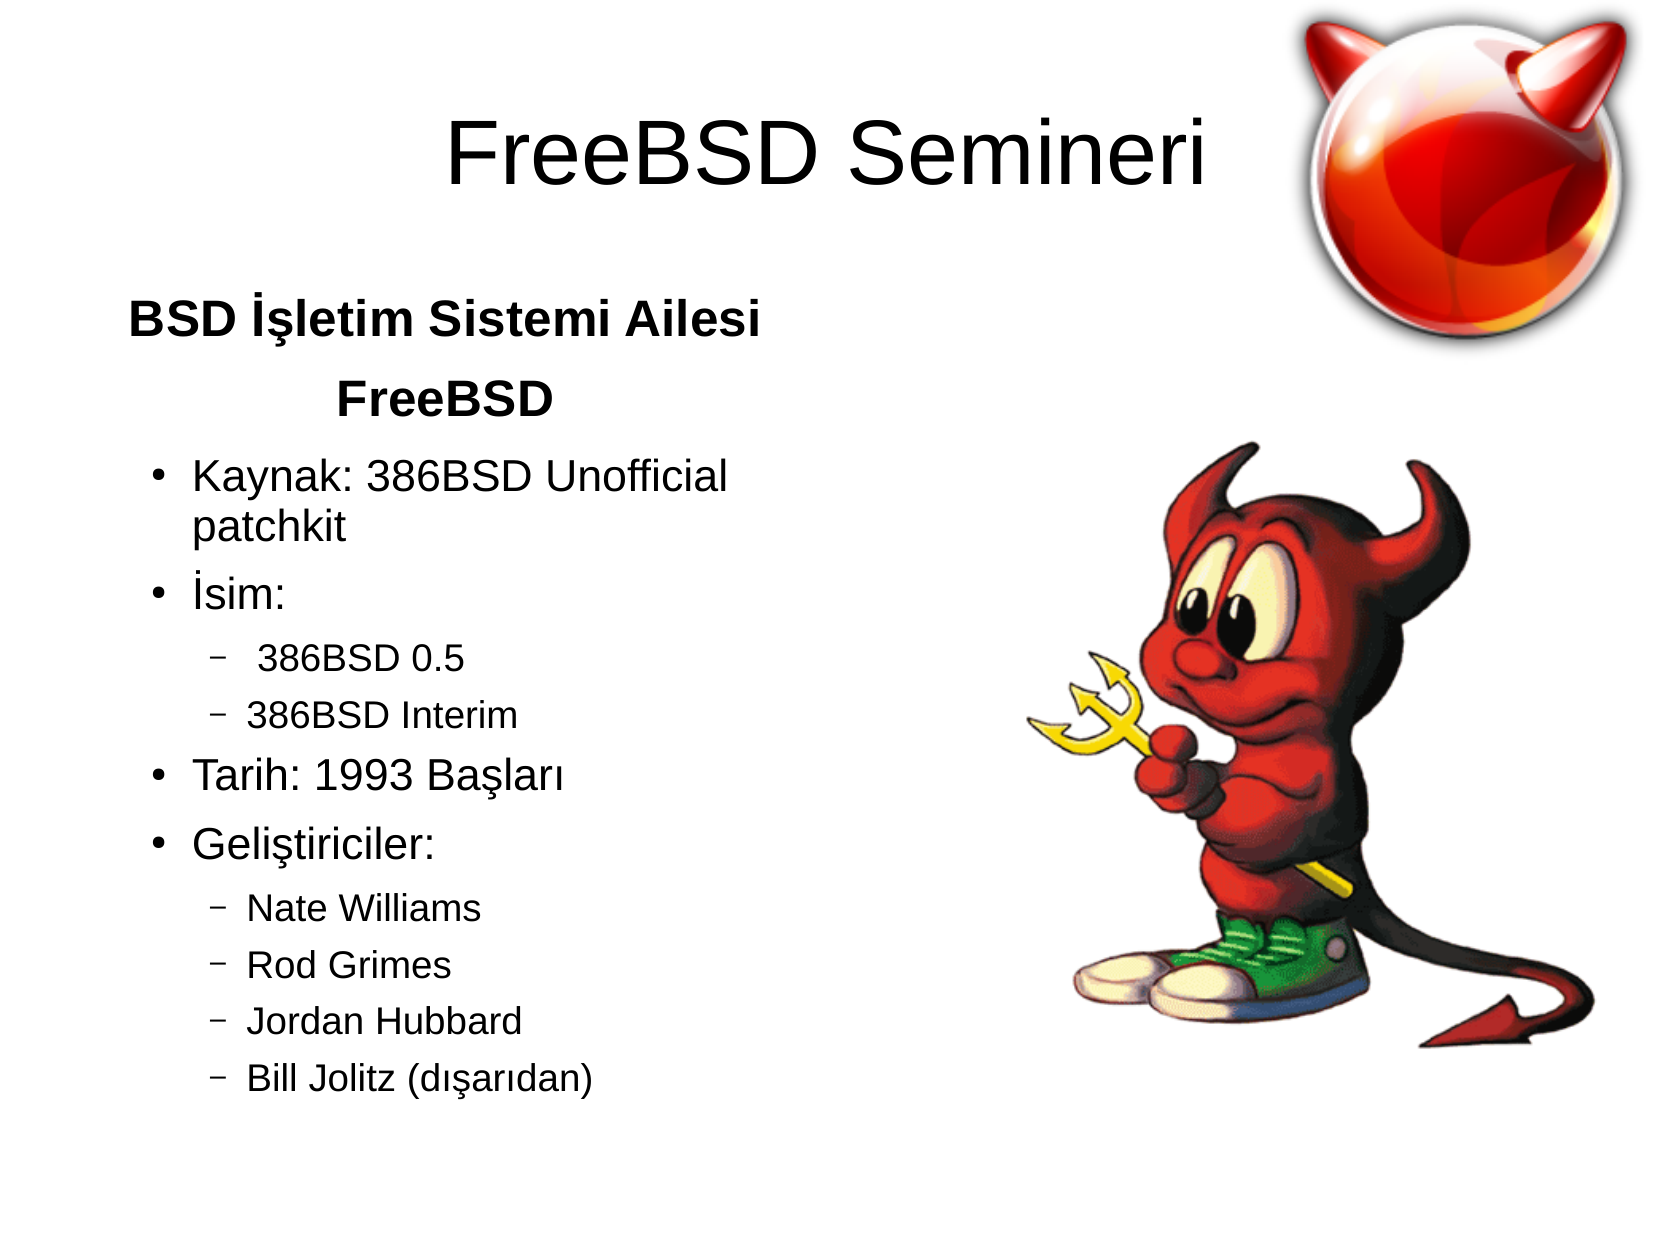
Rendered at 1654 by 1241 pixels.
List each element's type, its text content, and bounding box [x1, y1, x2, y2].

title FreeBSD Semineri [82, 49, 1282, 257]
list BSD İşletim Sistemi Ailesi FreeBSD Kaynak: 386BSD Unofficial patchkit İsim: 386BSD 0.5 386BSD Interim Tarih: 1993 Başları Geliştiriciler: Nate Williams Rod Grimes Jordan Hubbard Bill Jolitz (dışarıdan) [82, 290, 809, 1109]
picture [1282, 0, 1654, 365]
picture [1003, 436, 1606, 1063]
